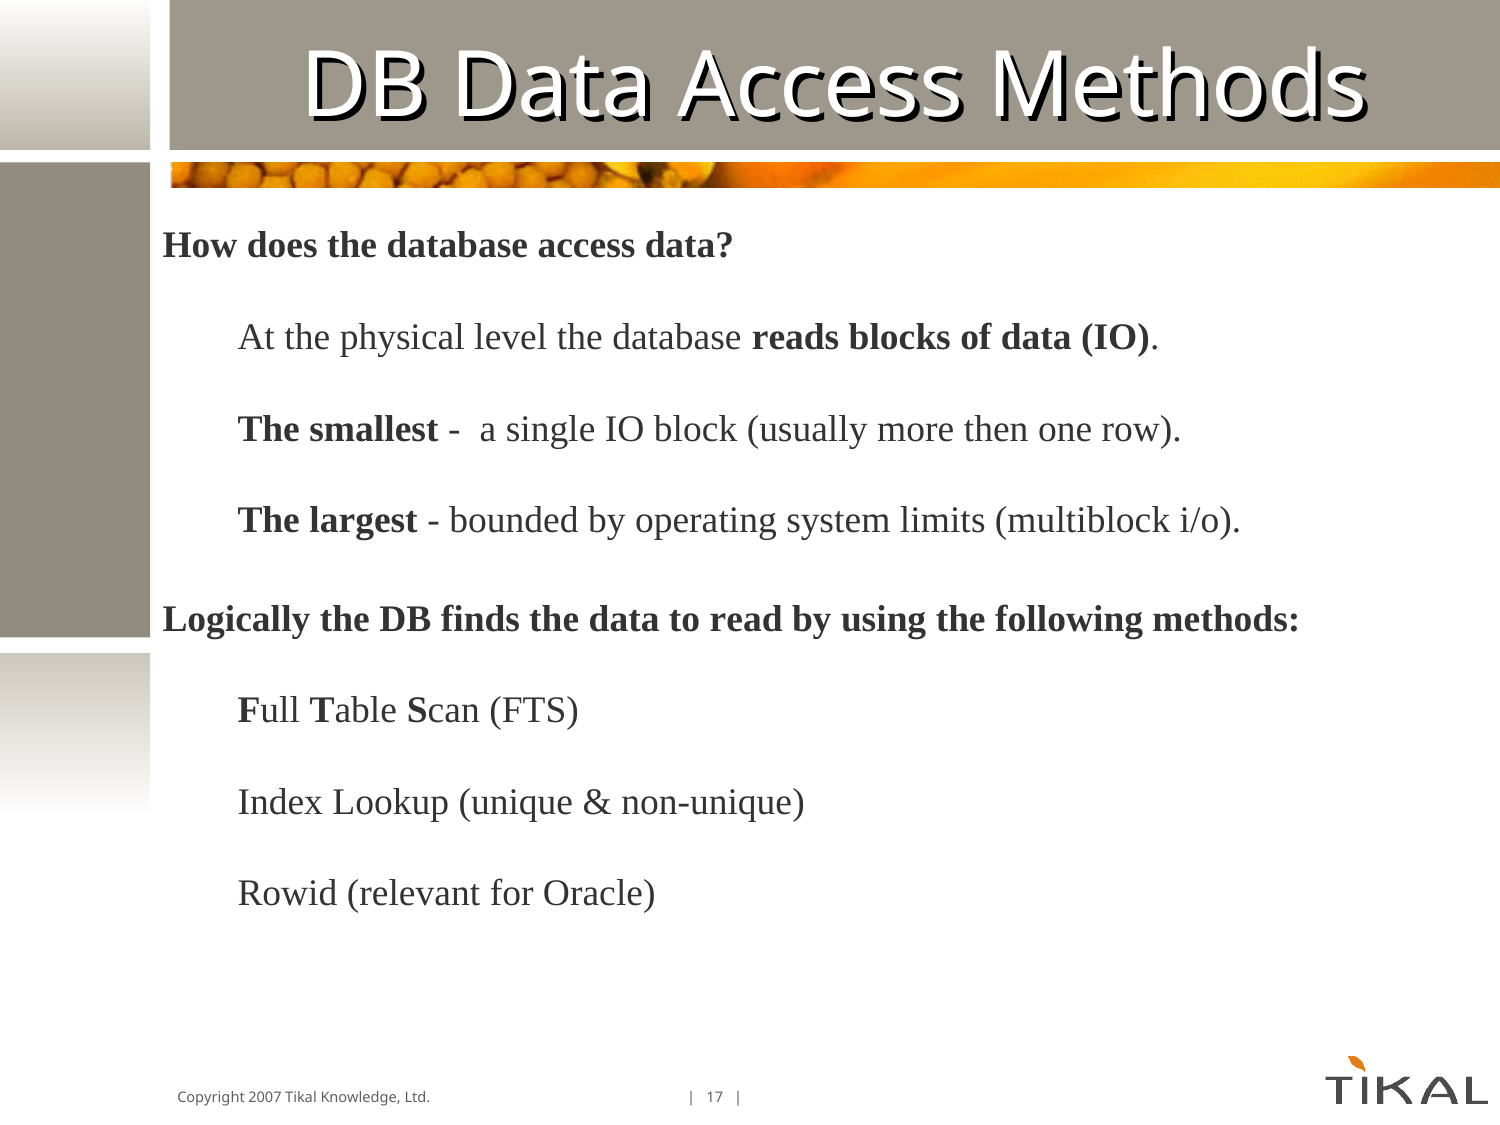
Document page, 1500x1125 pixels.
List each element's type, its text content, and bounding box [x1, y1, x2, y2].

picture [1312, 1034, 1500, 1125]
list How does the database access data? At the physical level the database reads blocks of data (IO). The smallest - a single IO block (usually more then one row). The largest - bounded by operating system limits (multiblock i/o). Logically the DB finds the data to read by using the following methods: Full Table Scan (FTS) Index Lookup (unique & non-unique) Rowid (relevant for Oracle) [162, 224, 1473, 1021]
title DB Data Access Methods [169, 0, 1499, 192]
